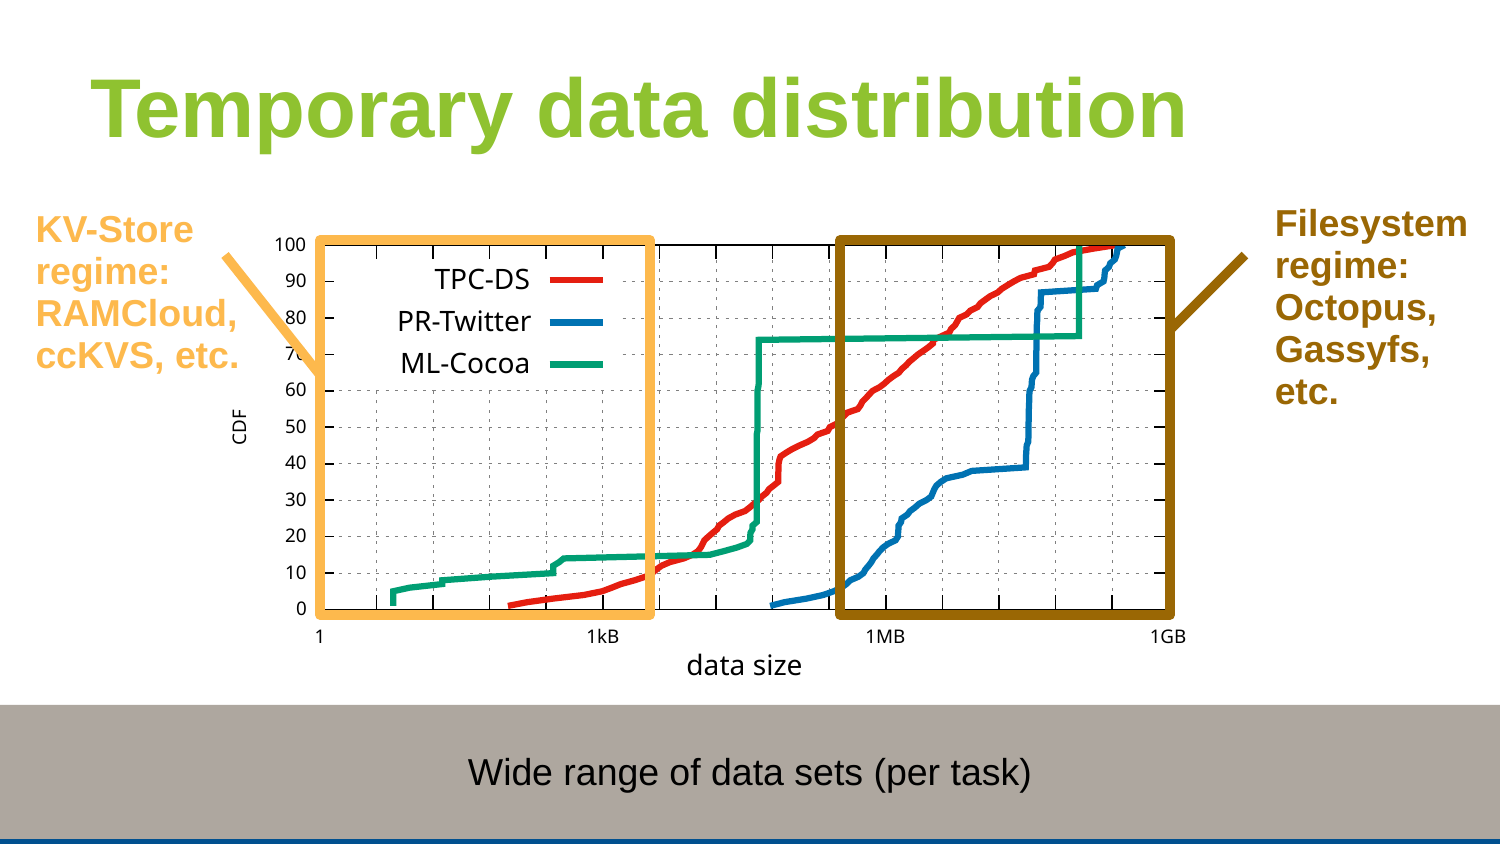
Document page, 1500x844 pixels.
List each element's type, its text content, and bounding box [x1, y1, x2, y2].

picture [206, 215, 1209, 687]
text_box Filesystem regime: Octopus, Gassyfs, etc. [1260, 195, 1495, 462]
picture [845, 245, 1165, 610]
title Temporary data distribution [75, 33, 1426, 175]
text_box KV-Store regime: RAMCloud, ccKVS, etc. [20, 201, 256, 469]
picture [325, 245, 645, 610]
text_box Wide range of data sets (per task) [0, 704, 1500, 839]
